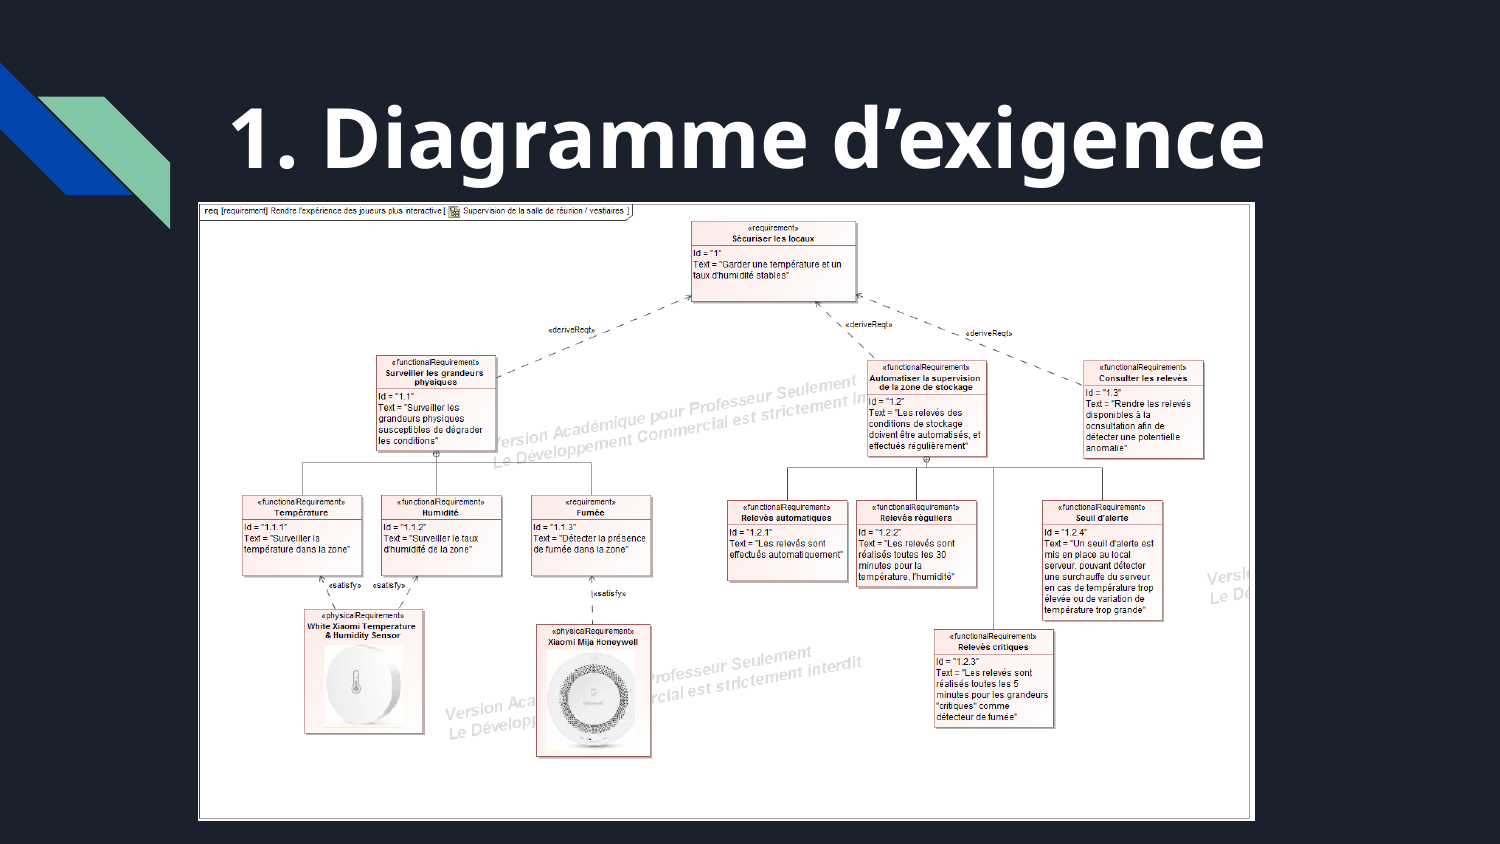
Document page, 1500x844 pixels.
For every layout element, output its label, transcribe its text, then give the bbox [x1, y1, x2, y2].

picture [198, 202, 1255, 821]
title 1. Diagramme d’exigence [212, 64, 1368, 215]
